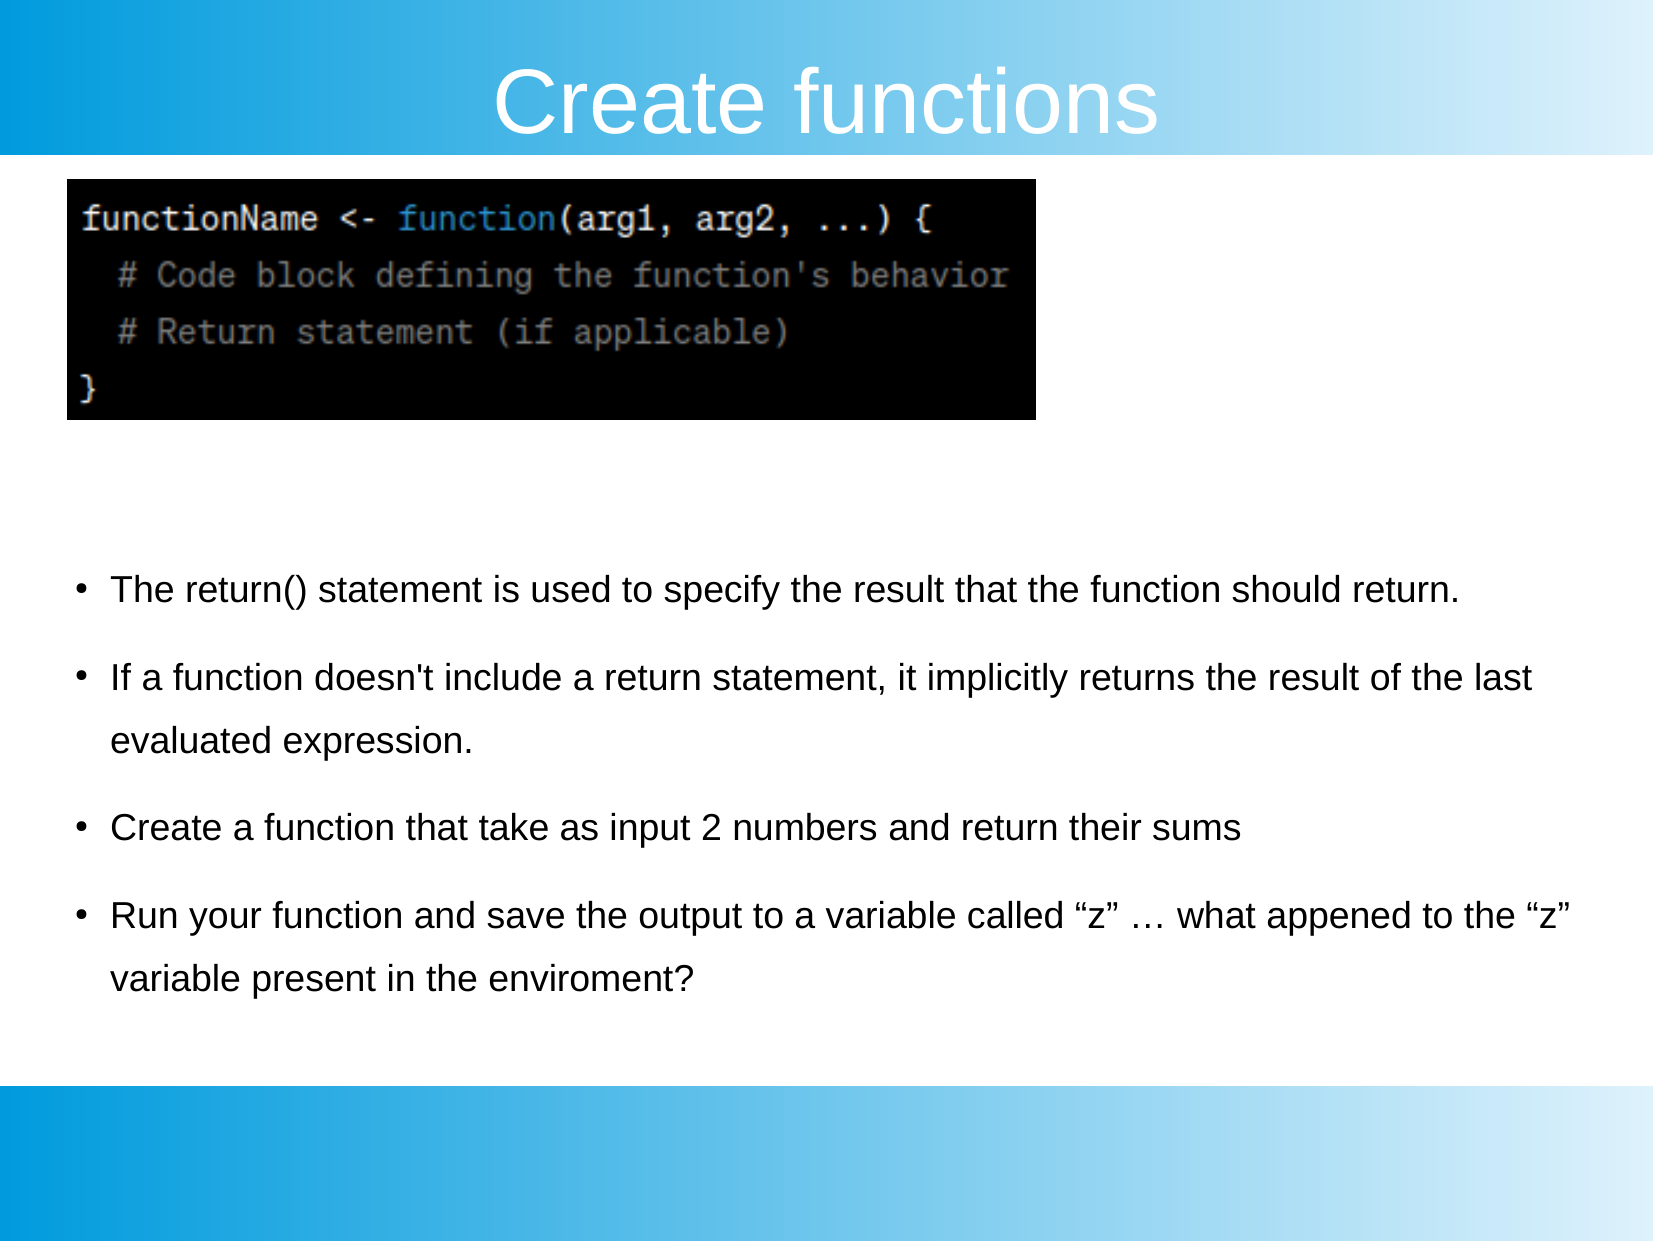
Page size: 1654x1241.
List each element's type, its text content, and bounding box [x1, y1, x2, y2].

title Create functions [82, 49, 1571, 155]
picture [67, 179, 1036, 421]
text_box The return() statement is used to specify the result that the function should return. If a function doesn't include a return statement, it implicitly returns the result of the last evaluated expression. Create a function that take as input 2 numbers and return their sums Run your function and save the output to a variable called “z” … what appened to the “z” variable present in the enviroment? [60, 540, 1591, 1074]
